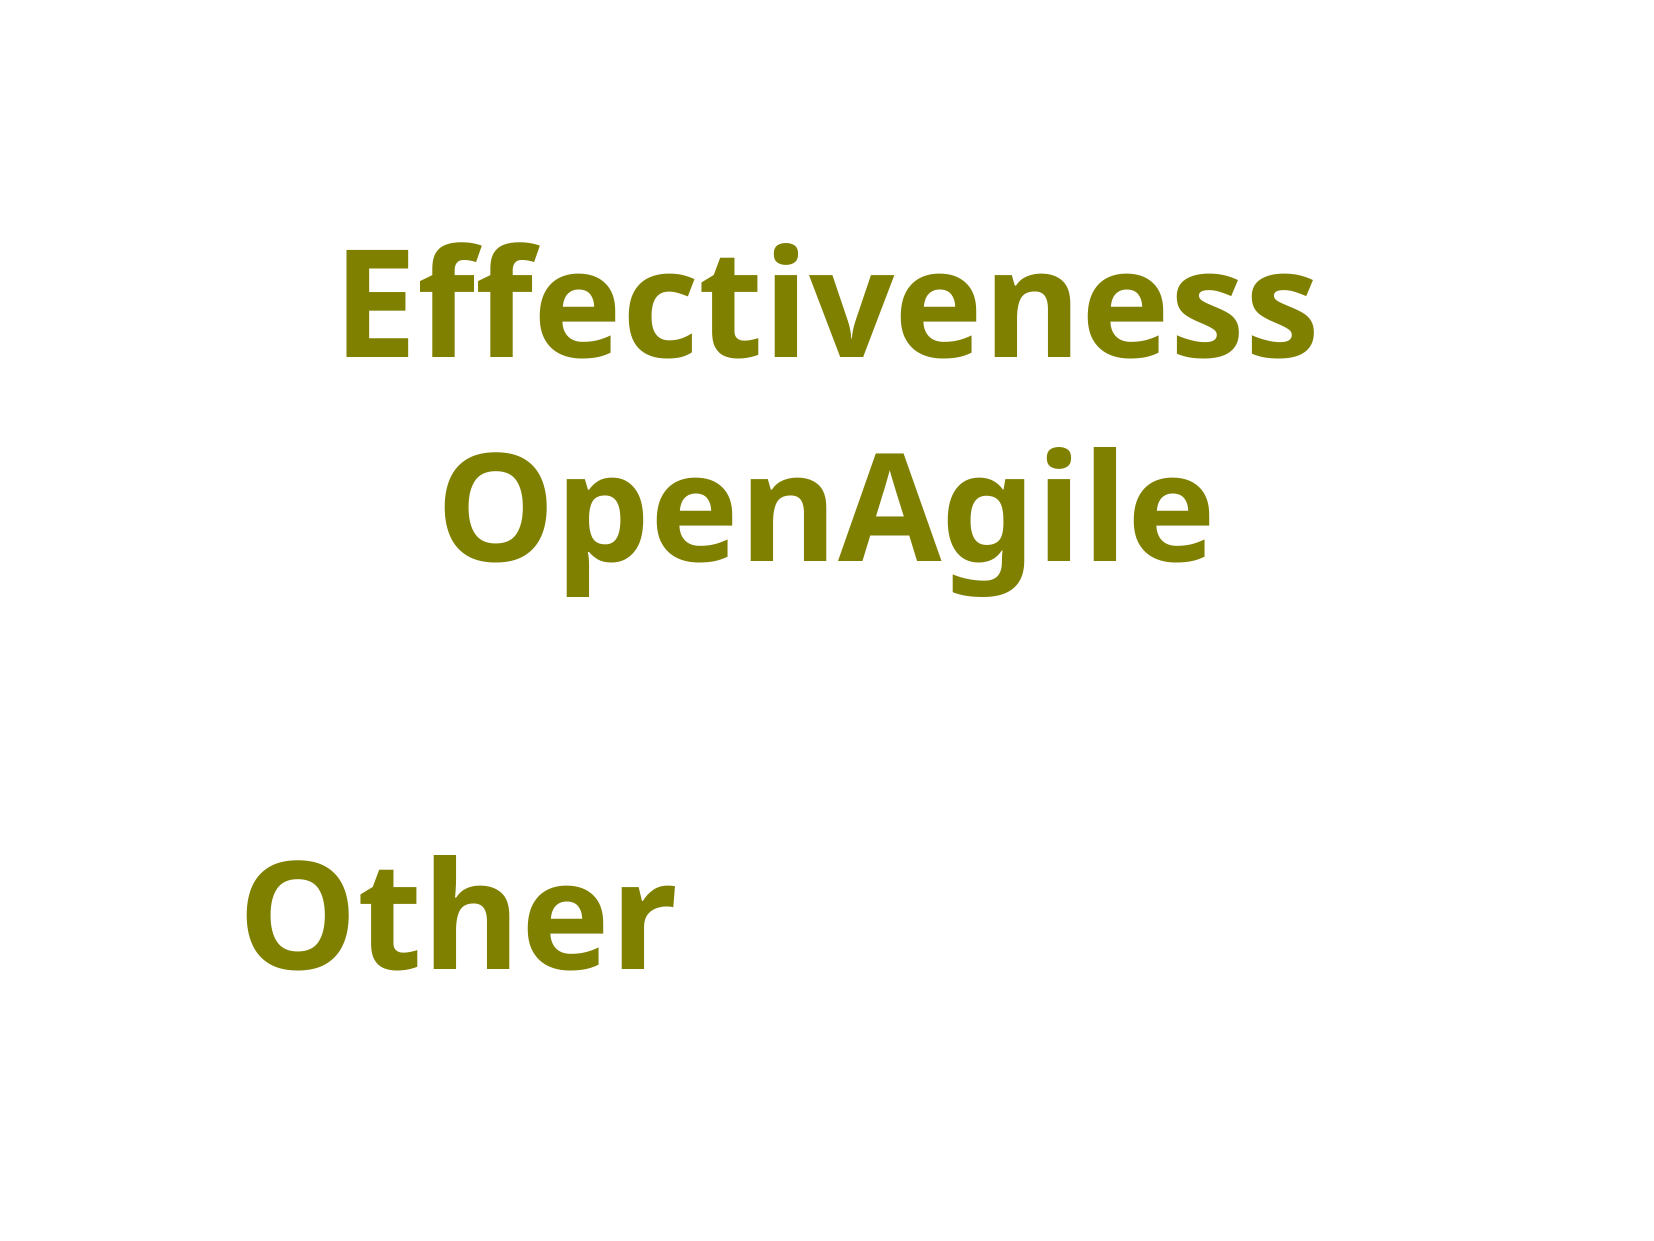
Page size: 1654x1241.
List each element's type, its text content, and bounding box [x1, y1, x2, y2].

title Effectiveness OpenAgile Meetings Other Meetings [82, 59, 1571, 1152]
